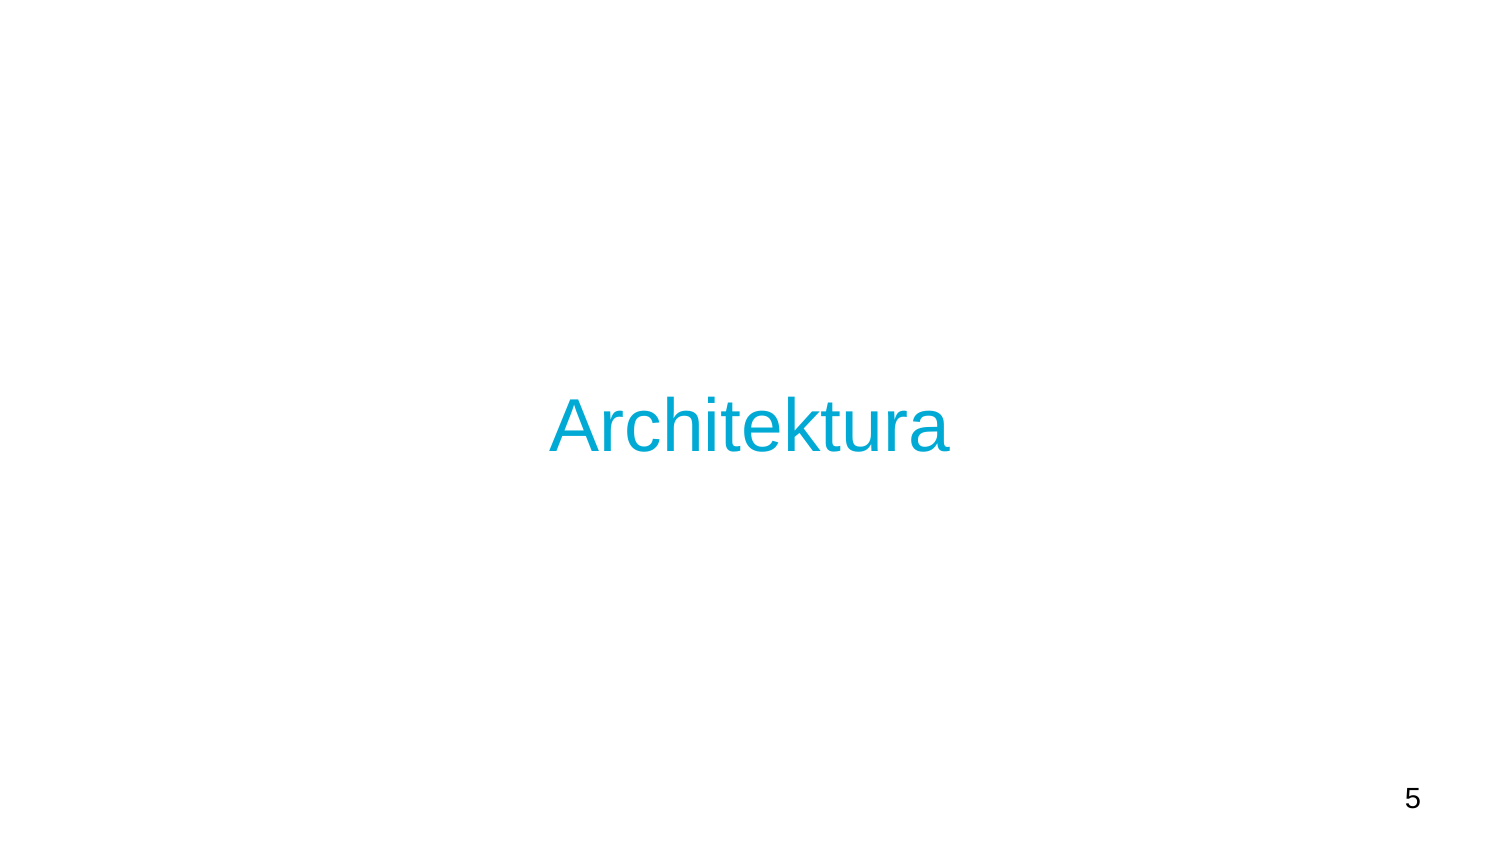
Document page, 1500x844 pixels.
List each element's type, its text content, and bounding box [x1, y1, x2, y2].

slide_number <číslo> [1389, 764, 1480, 830]
title Architektura [51, 352, 1449, 491]
